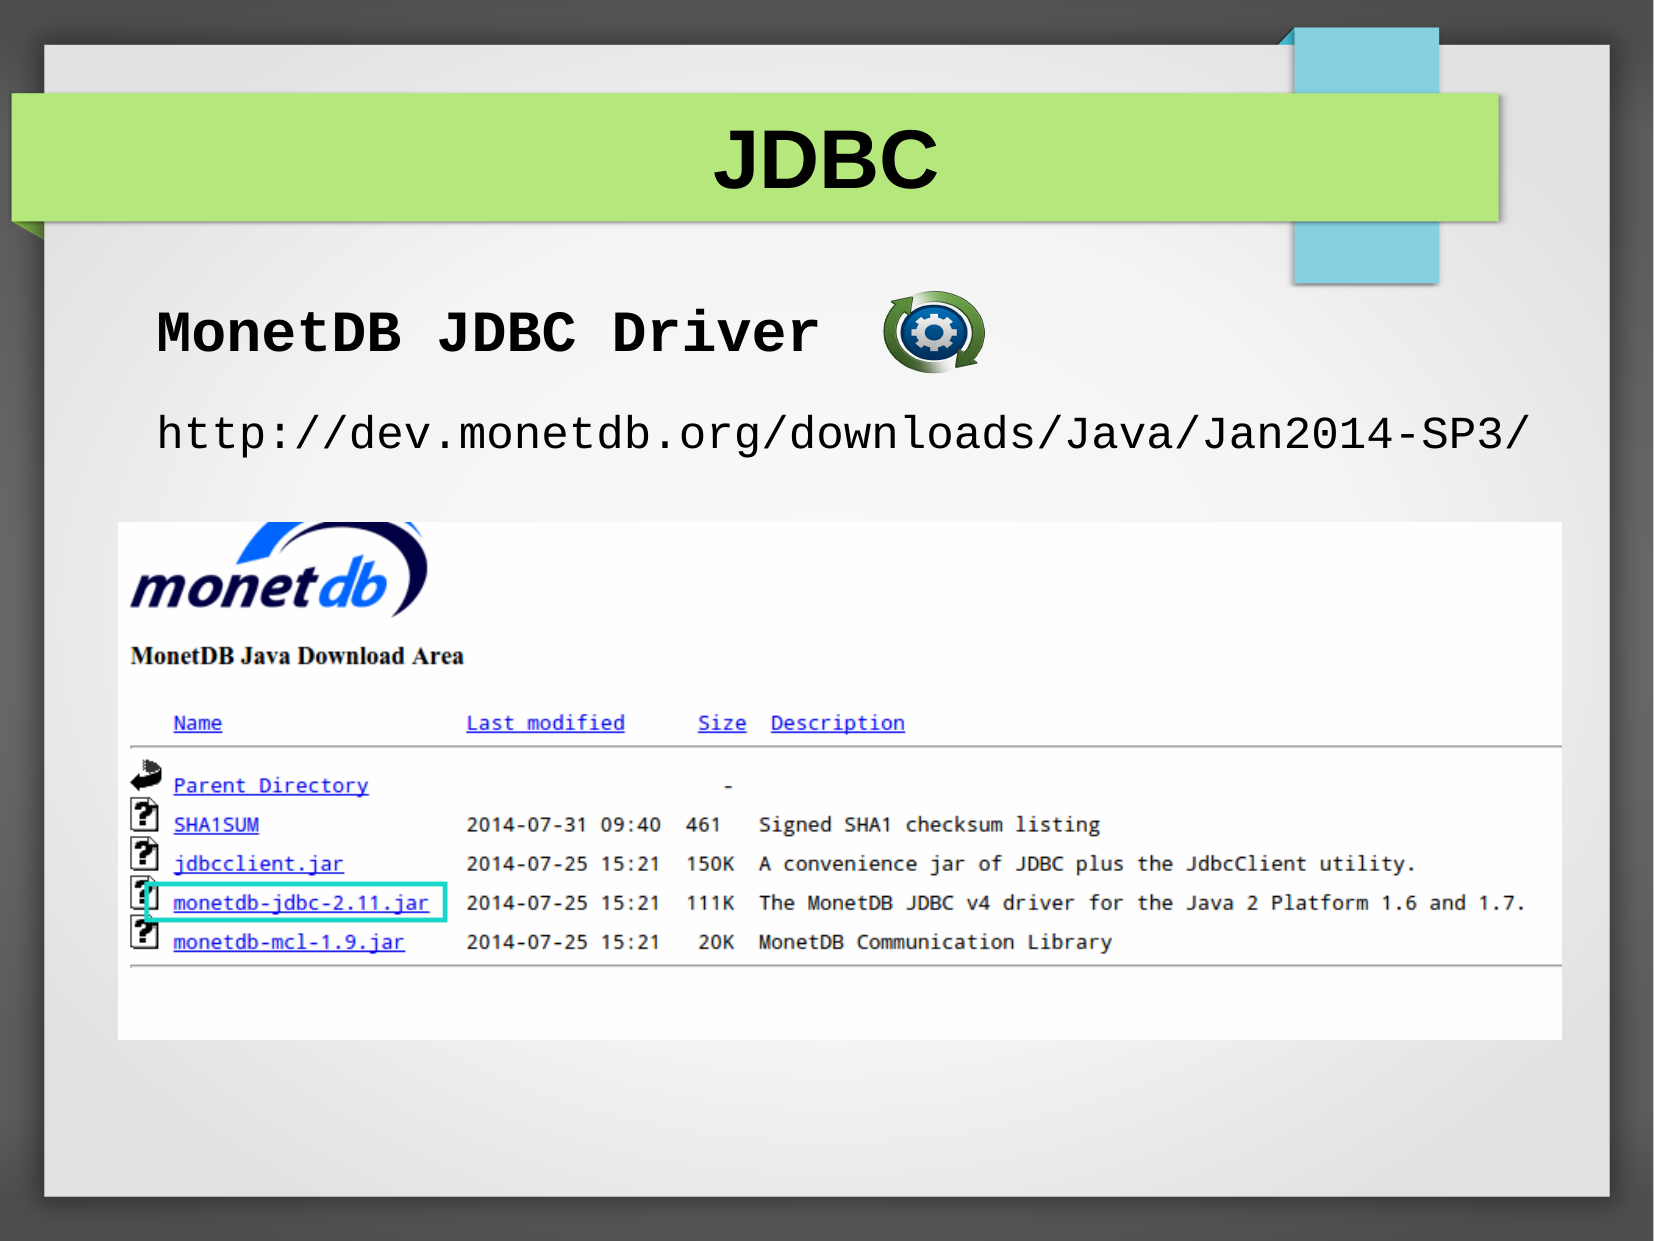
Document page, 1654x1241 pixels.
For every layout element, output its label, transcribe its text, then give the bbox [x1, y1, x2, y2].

text_box MonetDB JDBC Driver http://dev.monetdb.org/downloads/Java/Jan2014-SP3/ [141, 295, 1547, 485]
picture [0, 0, 1654, 1241]
title JDBC [70, 106, 1583, 213]
